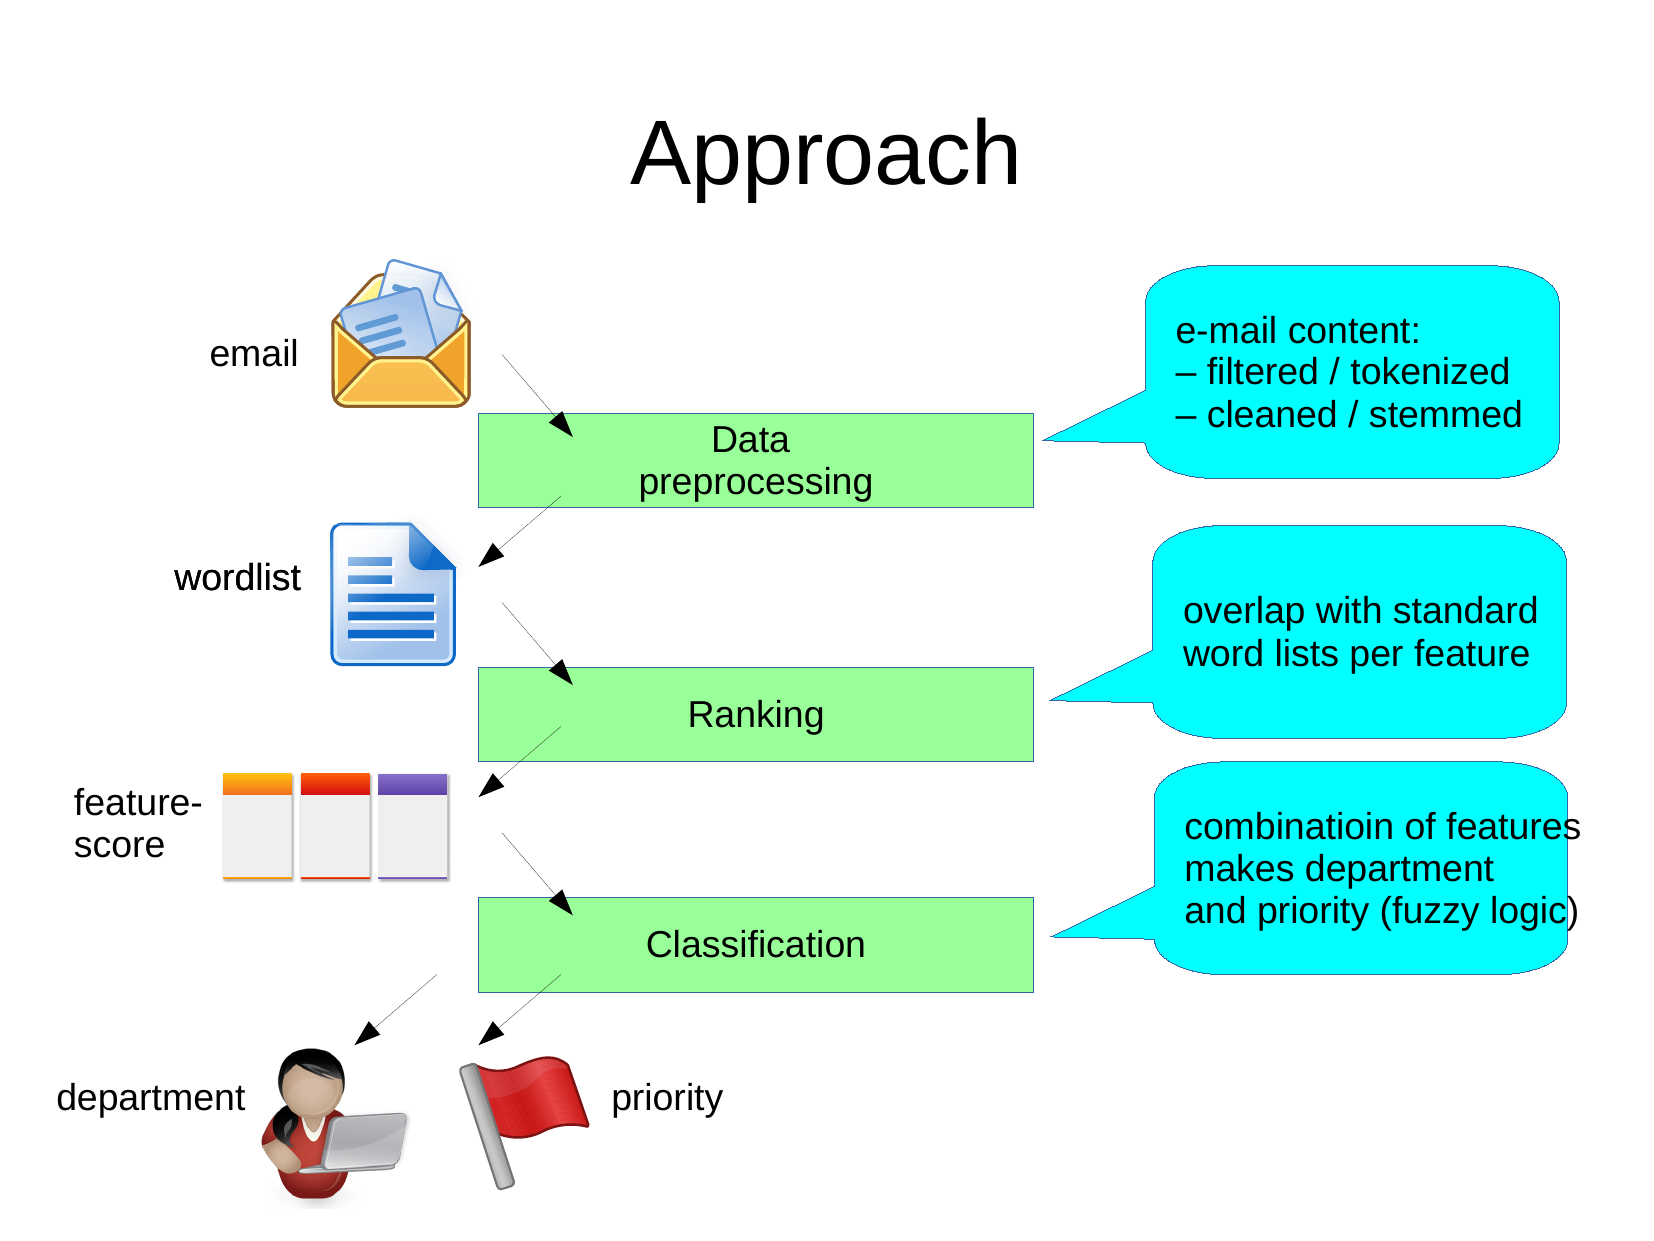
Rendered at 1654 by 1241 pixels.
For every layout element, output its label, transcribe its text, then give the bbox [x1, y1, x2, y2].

text_box e-mail content: – filtered / tokenized – cleaned / stemmed [1042, 265, 1560, 479]
picture [312, 248, 490, 426]
text_box email [194, 324, 314, 382]
text_box priority [596, 1069, 827, 1168]
title Approach [82, 49, 1571, 257]
text_box Classification [478, 897, 1034, 993]
text_box Ranking [478, 667, 1034, 762]
text_box wordlist [159, 549, 316, 607]
picture [312, 516, 470, 674]
picture [248, 1039, 414, 1209]
picture [214, 767, 455, 886]
text_box Data preprocessing [478, 413, 1034, 508]
text_box feature-score [59, 773, 249, 873]
text_box overlap with standard word lists per feature [1049, 525, 1567, 739]
text_box department [41, 1068, 272, 1168]
text_box combinatioin of features makes department and priority (fuzzy logic) [1050, 761, 1568, 975]
picture [439, 1039, 609, 1208]
